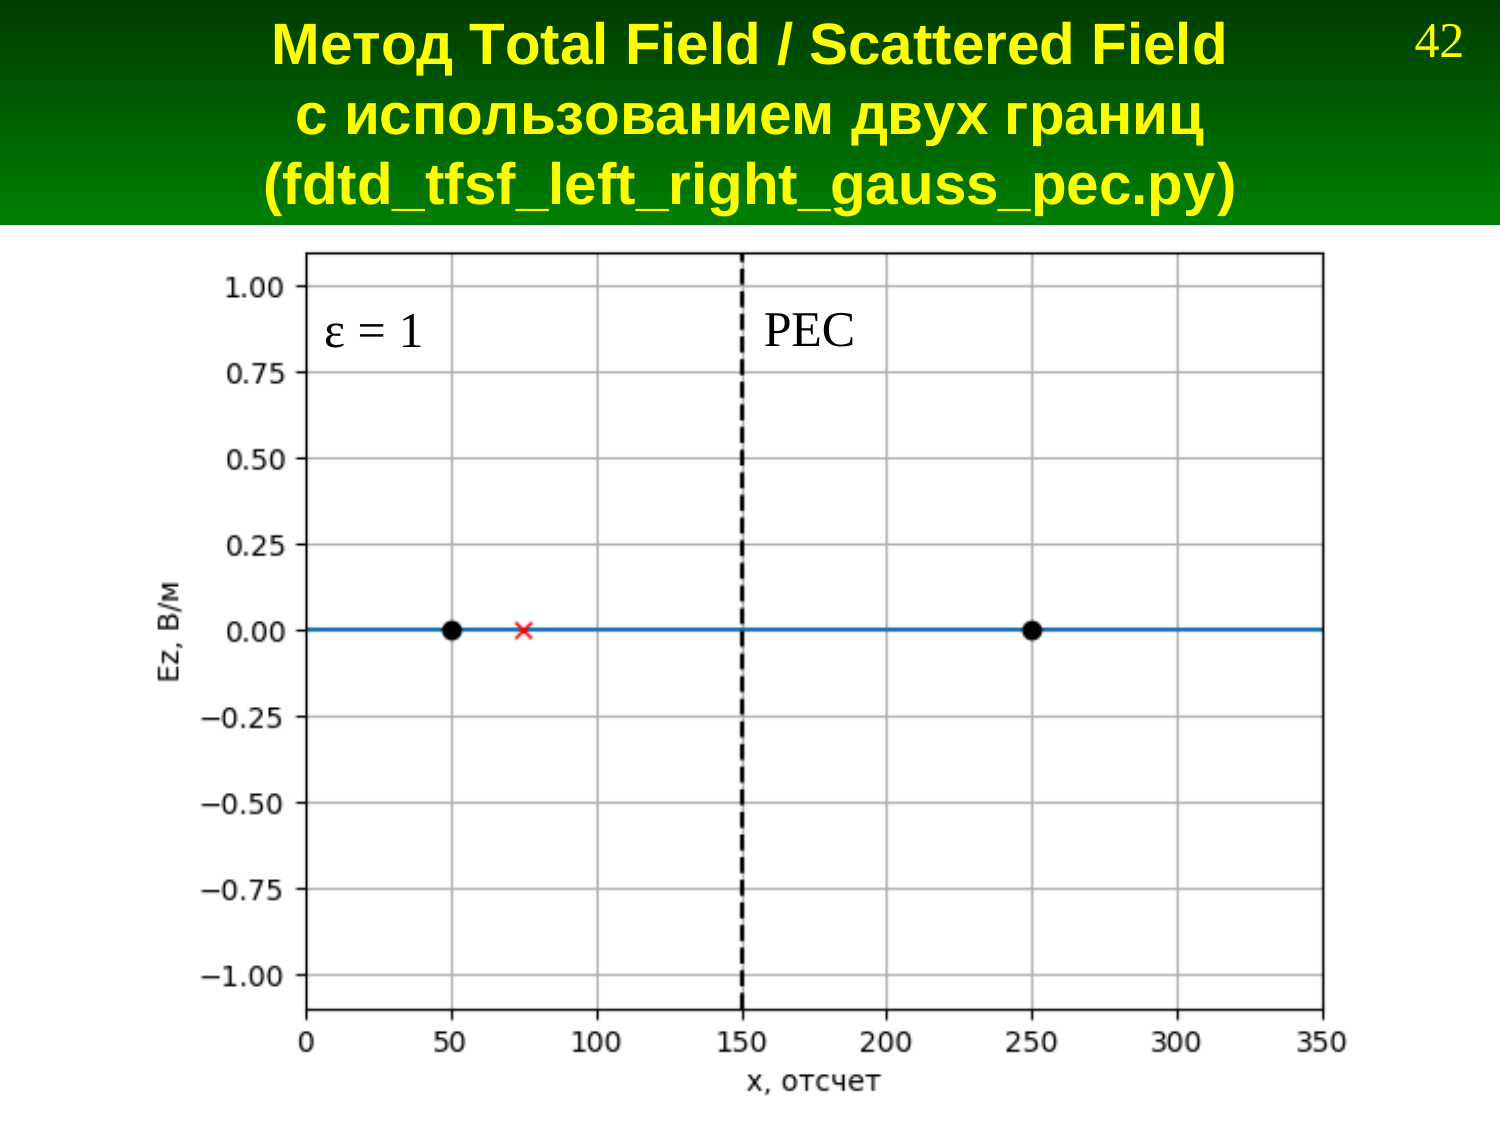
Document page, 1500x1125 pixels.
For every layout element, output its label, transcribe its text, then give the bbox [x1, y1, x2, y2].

text_box ε = 1 [309, 289, 439, 365]
text_box PEC [748, 289, 878, 364]
title Метод Total Field / Scattered Field с использованием двух границ (fdtd_tfsf_left_right_gauss_pec.py) [63, 0, 1437, 225]
picture [142, 237, 1358, 1118]
